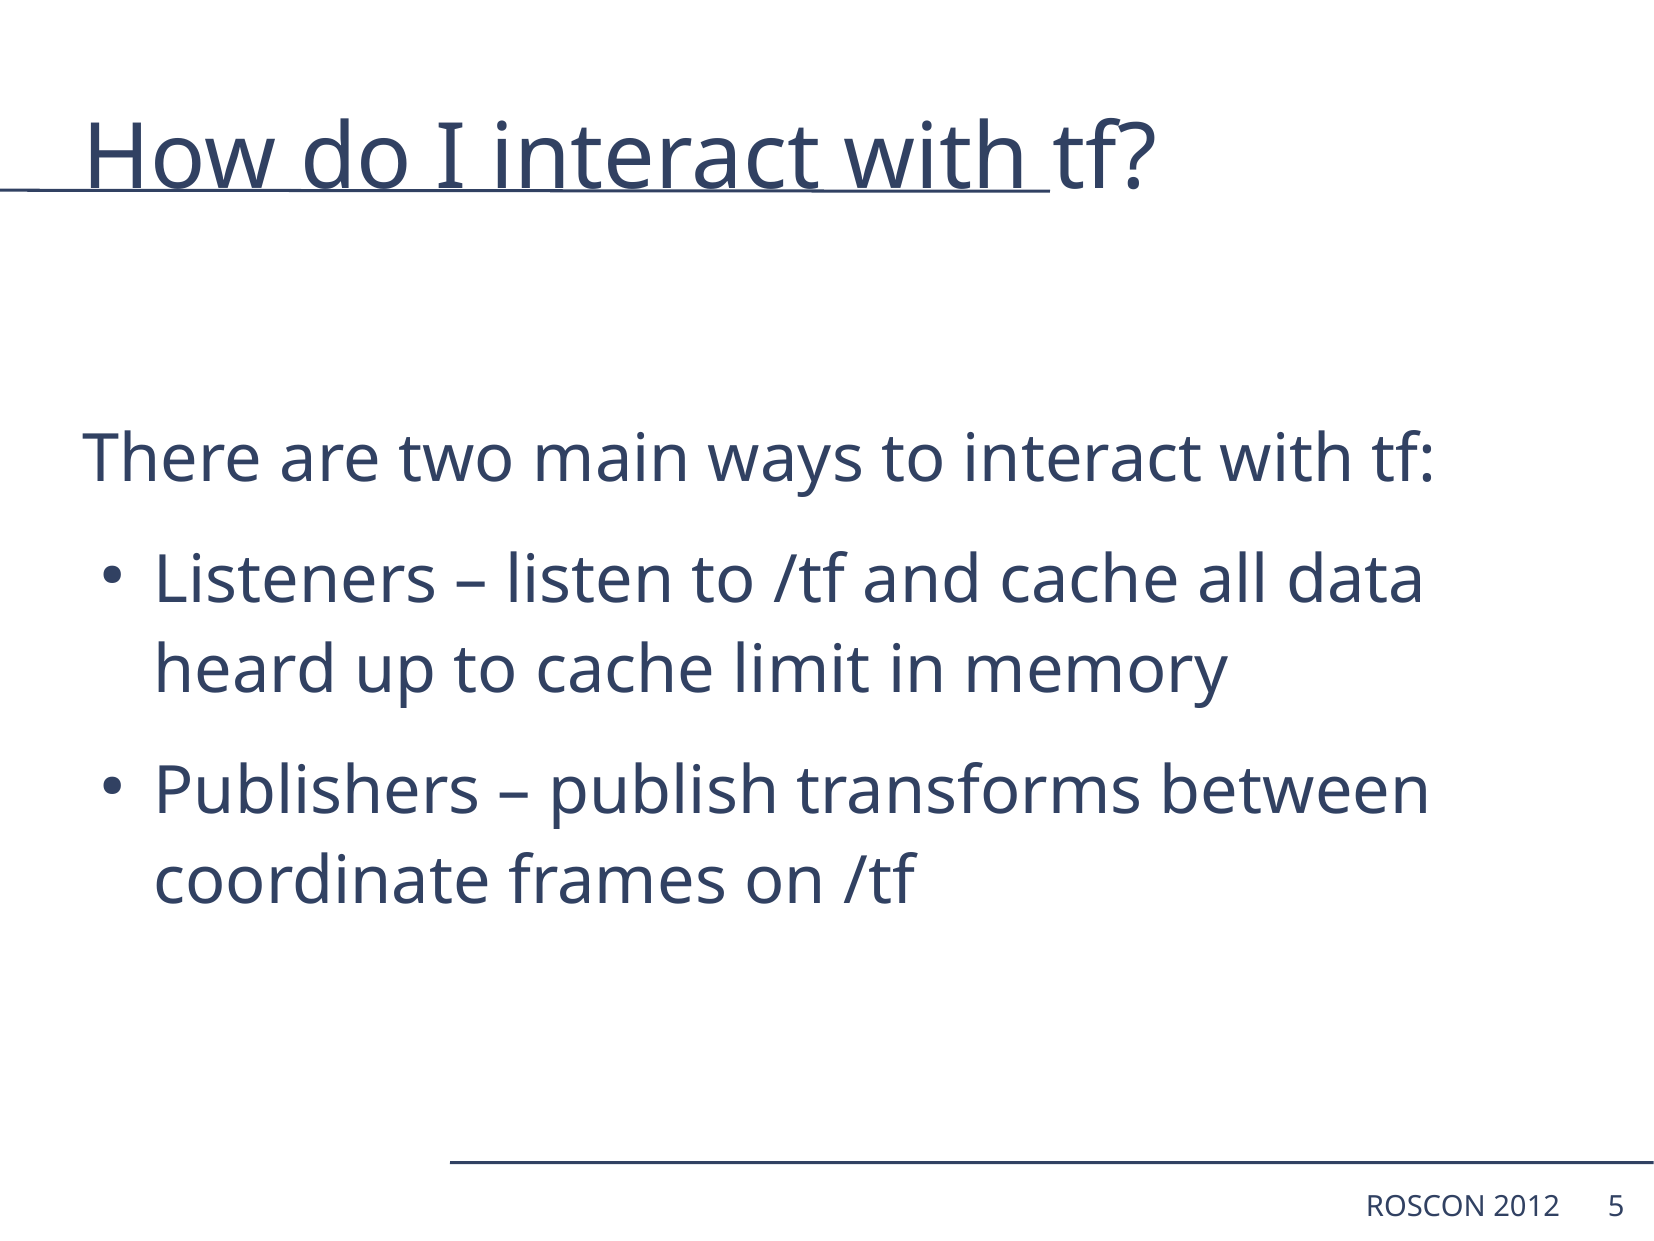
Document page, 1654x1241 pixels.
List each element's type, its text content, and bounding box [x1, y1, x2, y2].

list There are two main ways to interact with tf: Listeners – listen to /tf and cache all data heard up to cache limit in memory Publishers – publish transforms between coordinate frames on /tf [82, 290, 1571, 1109]
title How do I interact with tf? [82, 56, 1571, 250]
